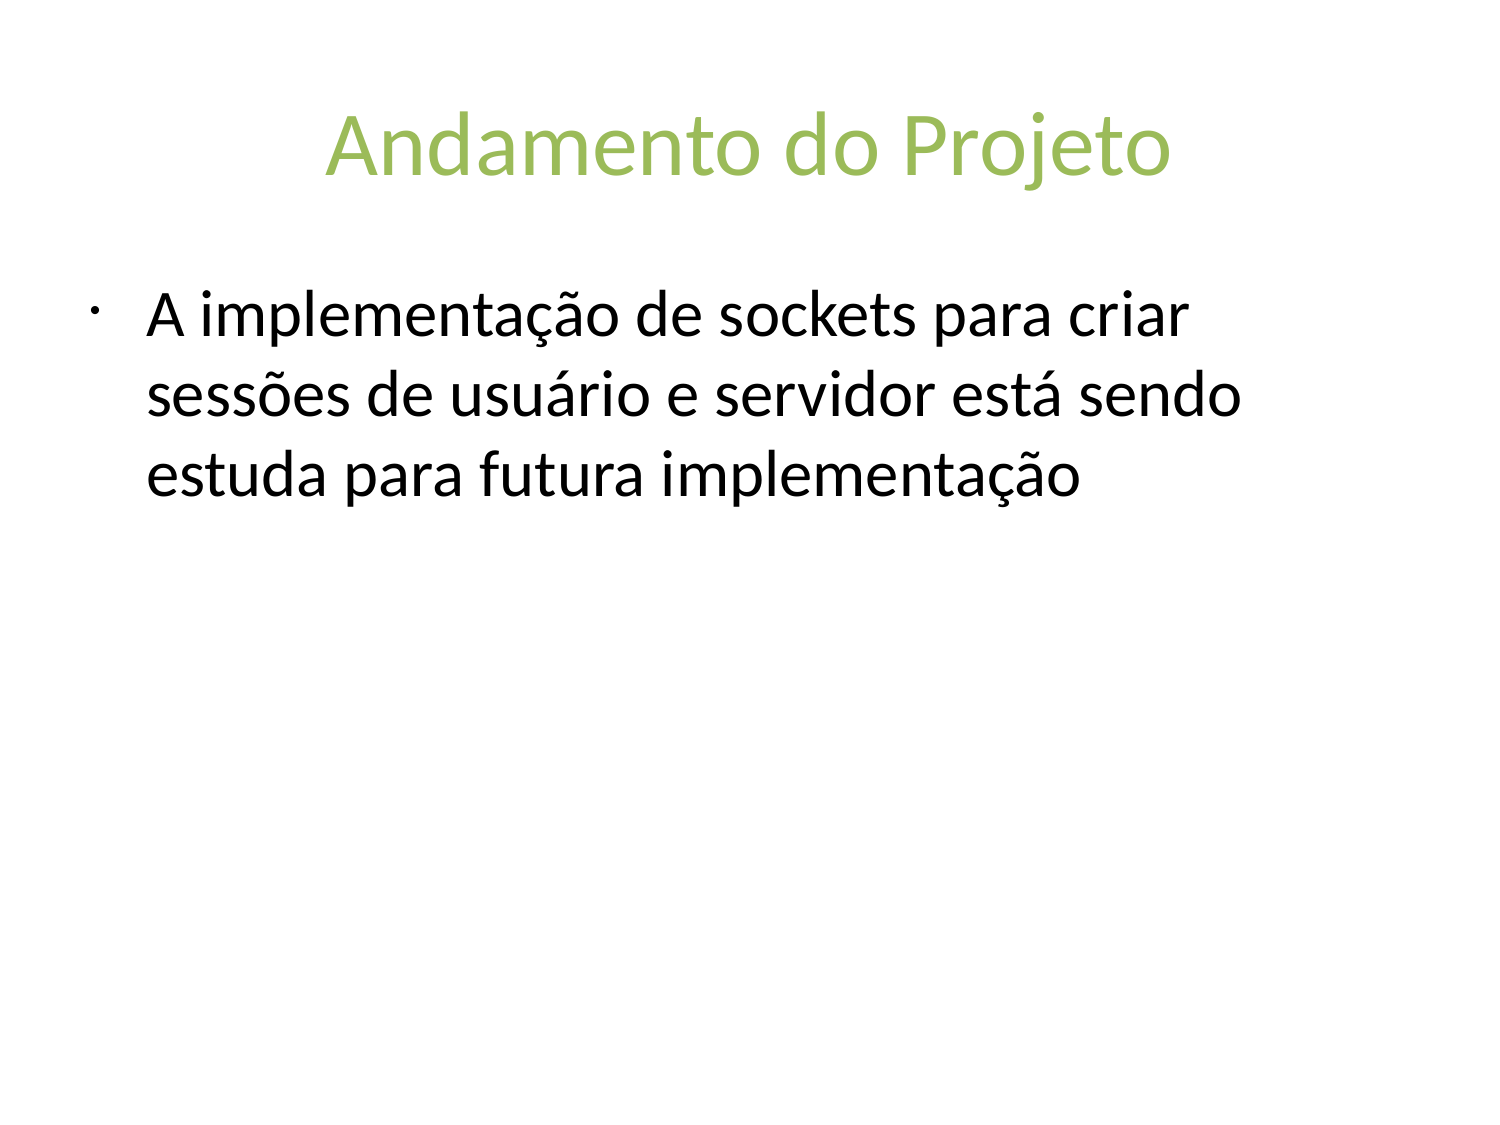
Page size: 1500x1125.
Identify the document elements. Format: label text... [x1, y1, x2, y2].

title Andamento do Projeto [75, 45, 1425, 233]
list A implementação de sockets para criar sessões de usuário e servidor está sendo estuda para futura implementação [75, 262, 1425, 1005]
